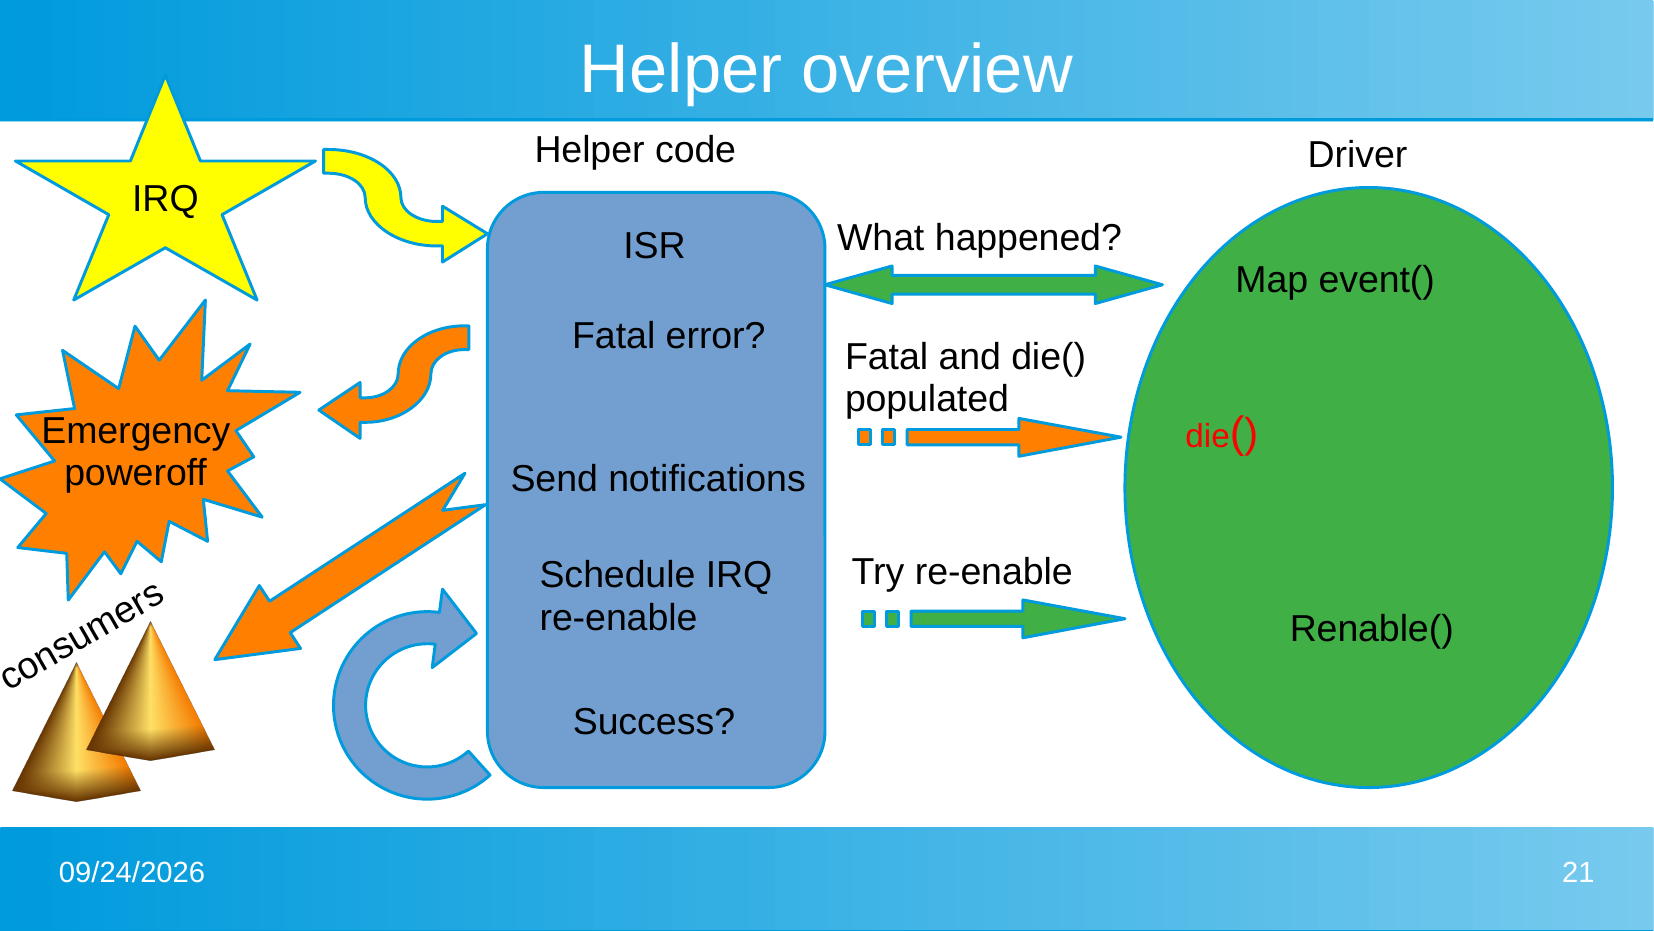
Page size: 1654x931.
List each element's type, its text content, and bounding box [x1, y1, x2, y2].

text_box Helper code [519, 121, 751, 178]
text_box Map event() [1220, 250, 1451, 326]
text_box Schedule IRQ re-enable [524, 546, 788, 646]
text_box Fatal and die() populated [830, 327, 1131, 449]
text_box [333, 589, 491, 800]
text_box Driver [1293, 126, 1423, 184]
text_box Emergency poweroff [0, 300, 301, 601]
text_box [214, 473, 486, 660]
text_box [886, 611, 899, 627]
text_box [862, 611, 875, 627]
text_box [911, 601, 1126, 638]
text_box Send notifications [495, 450, 821, 549]
text_box [323, 149, 1163, 788]
text_box Success? [558, 693, 751, 751]
text_box Renable() [1275, 600, 1469, 657]
text_box Try re-enable [836, 543, 1088, 601]
text_box die() [1170, 400, 1276, 465]
text_box What happened? [822, 209, 1137, 267]
text_box IRQ [15, 75, 316, 301]
text_box consumers [0, 556, 188, 713]
text_box [318, 325, 469, 439]
text_box [1018, 449, 1058, 457]
text_box [1124, 187, 1613, 788]
title Helper overview [58, 29, 1595, 108]
text_box ISR [608, 217, 701, 275]
text_box Fatal error? [557, 307, 781, 364]
